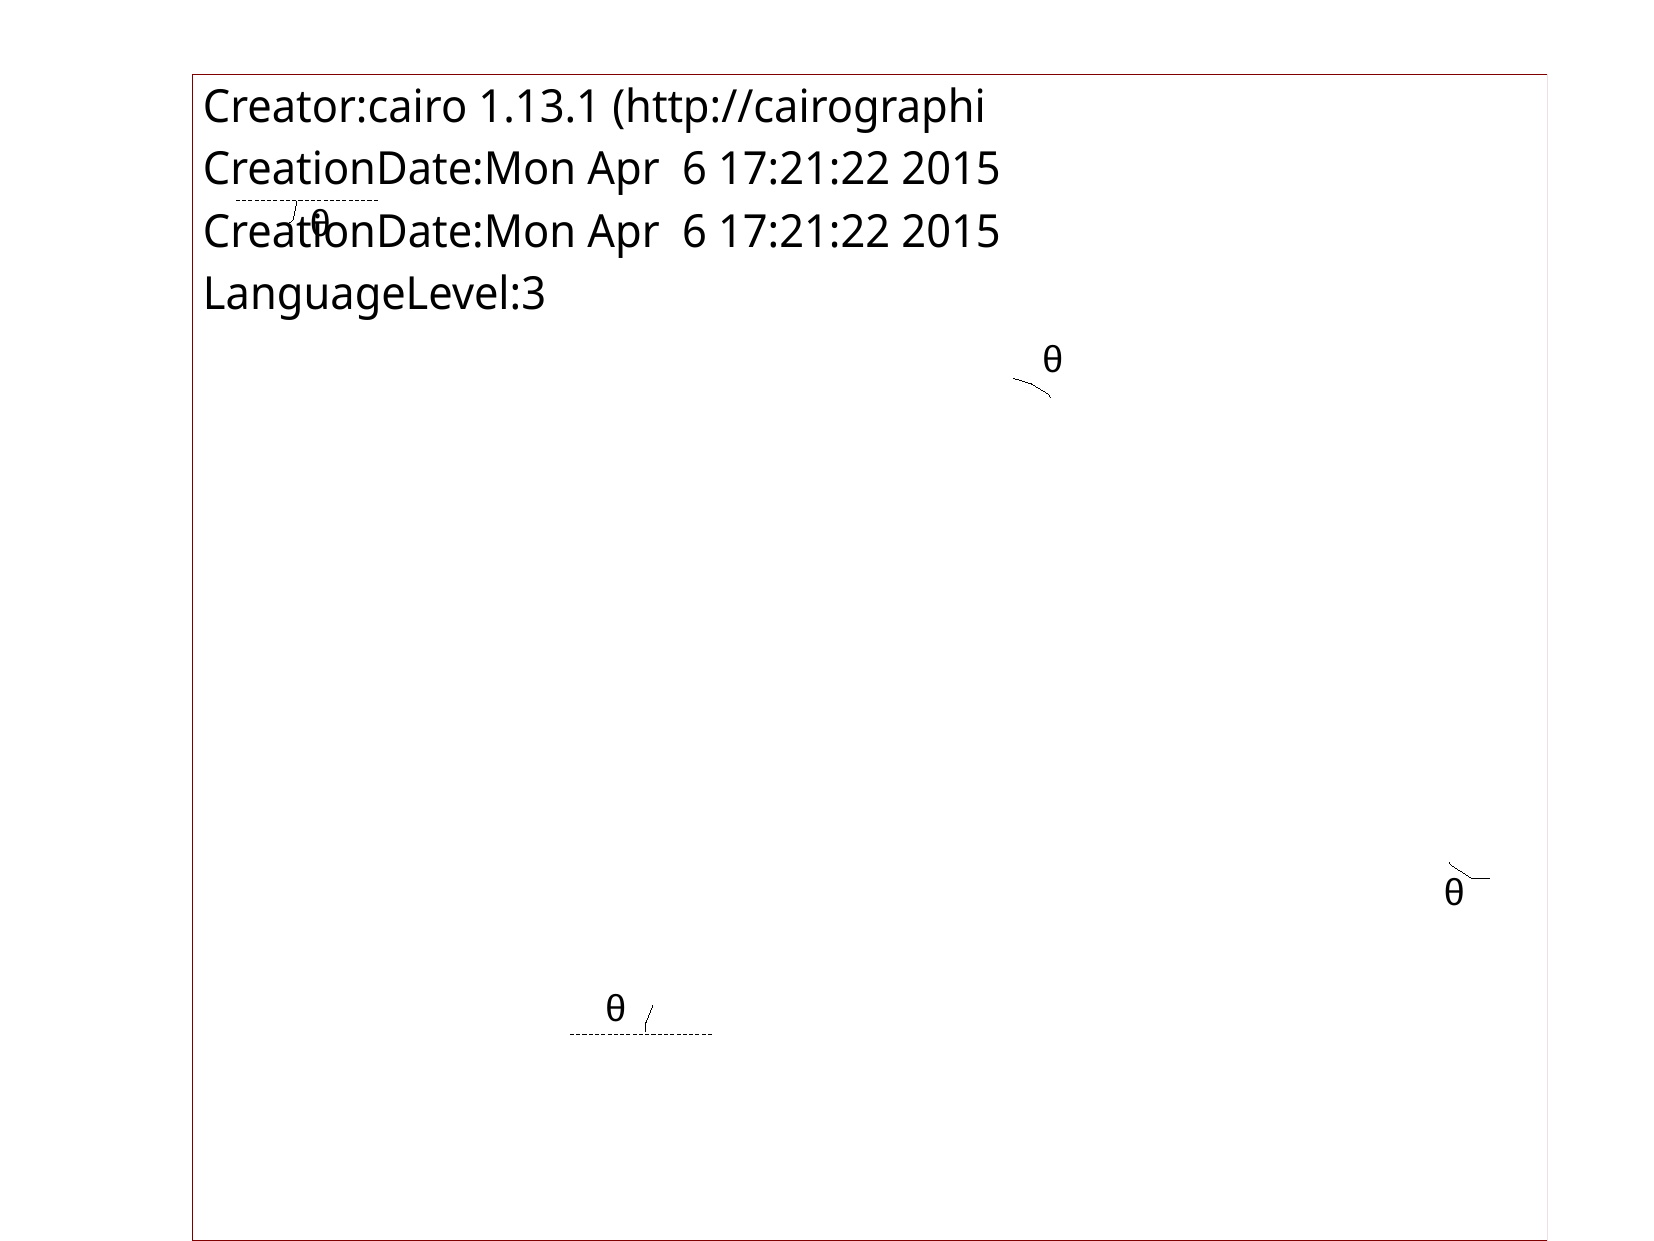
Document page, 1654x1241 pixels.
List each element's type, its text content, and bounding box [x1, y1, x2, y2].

text_box θ [295, 194, 343, 252]
text_box θ [1027, 330, 1075, 388]
picture [188, 70, 1548, 1241]
text_box θ [1429, 864, 1477, 922]
text_box θ [590, 980, 638, 1038]
